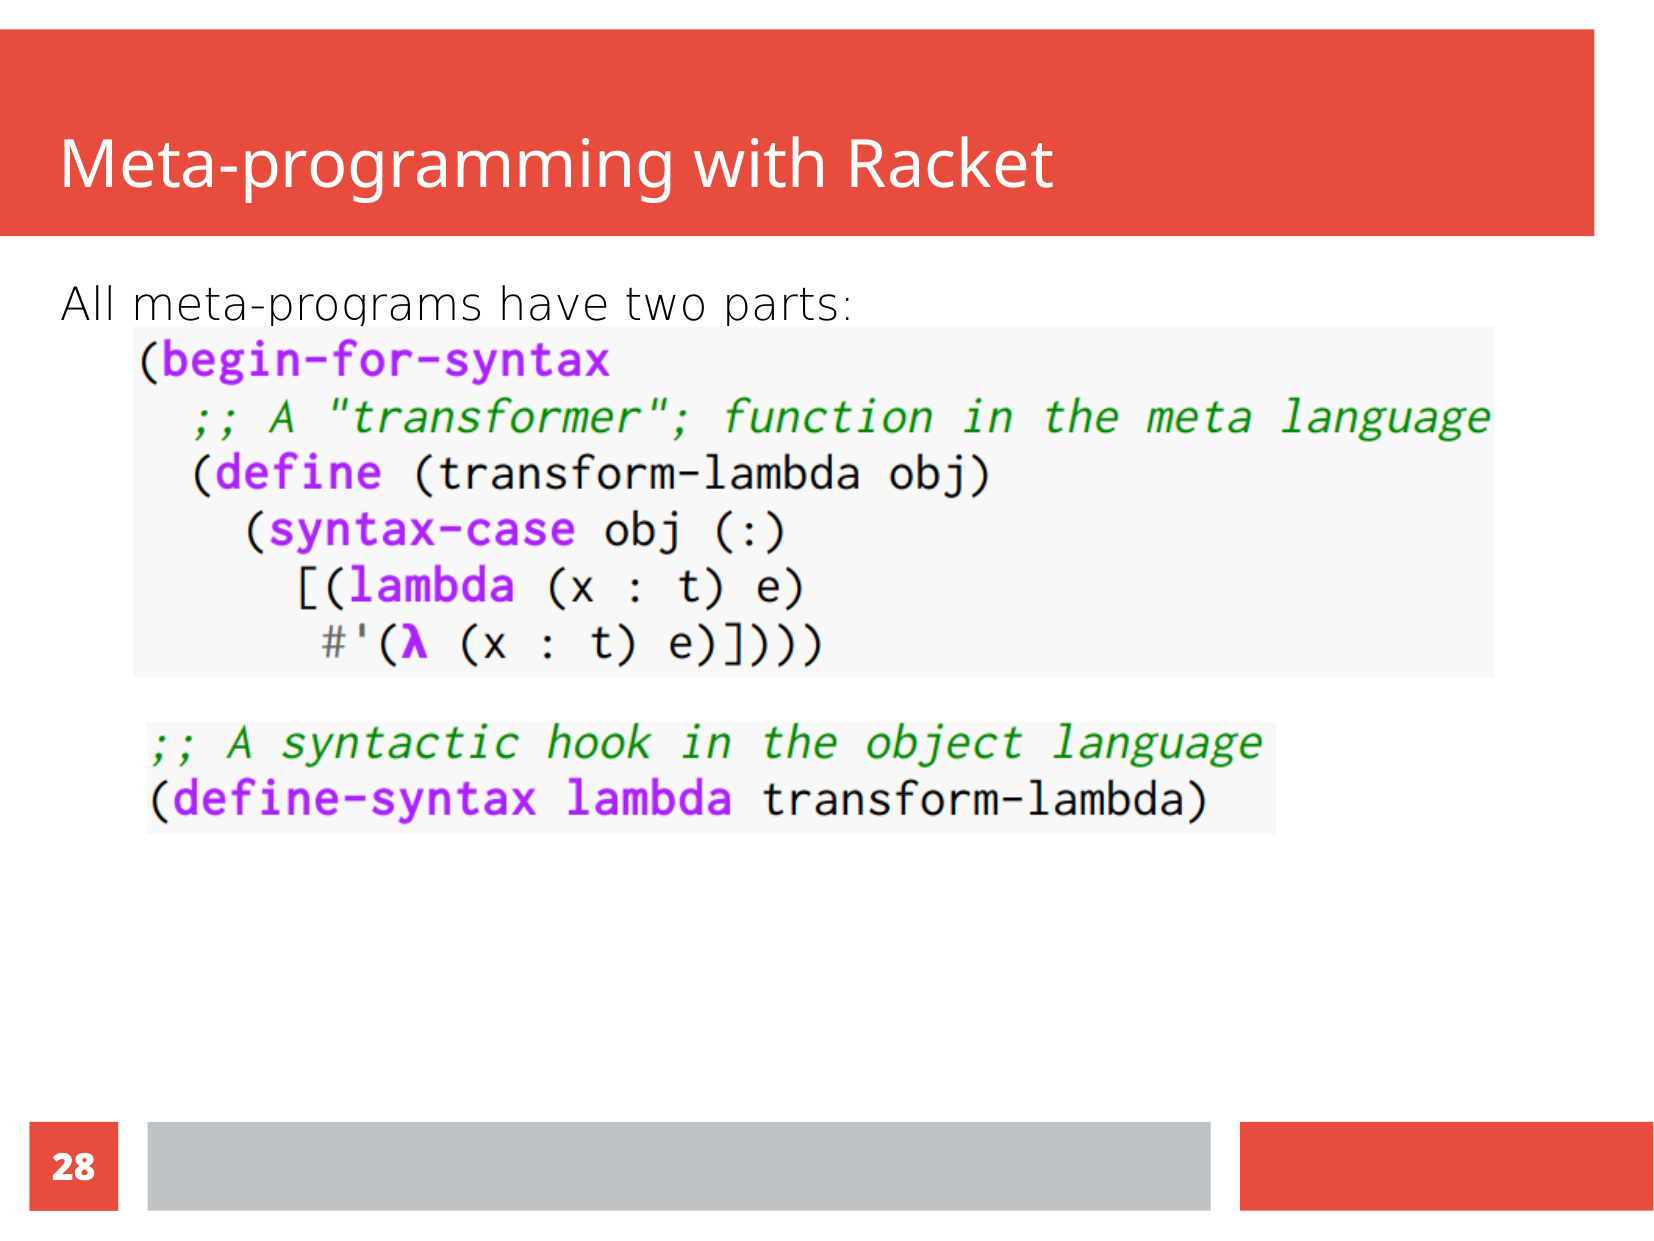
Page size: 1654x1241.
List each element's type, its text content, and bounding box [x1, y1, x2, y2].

picture [133, 326, 1495, 677]
text_box All meta-programs have two parts: [45, 270, 871, 339]
picture [147, 722, 1276, 834]
title Meta-programming with Racket [59, 59, 1595, 207]
